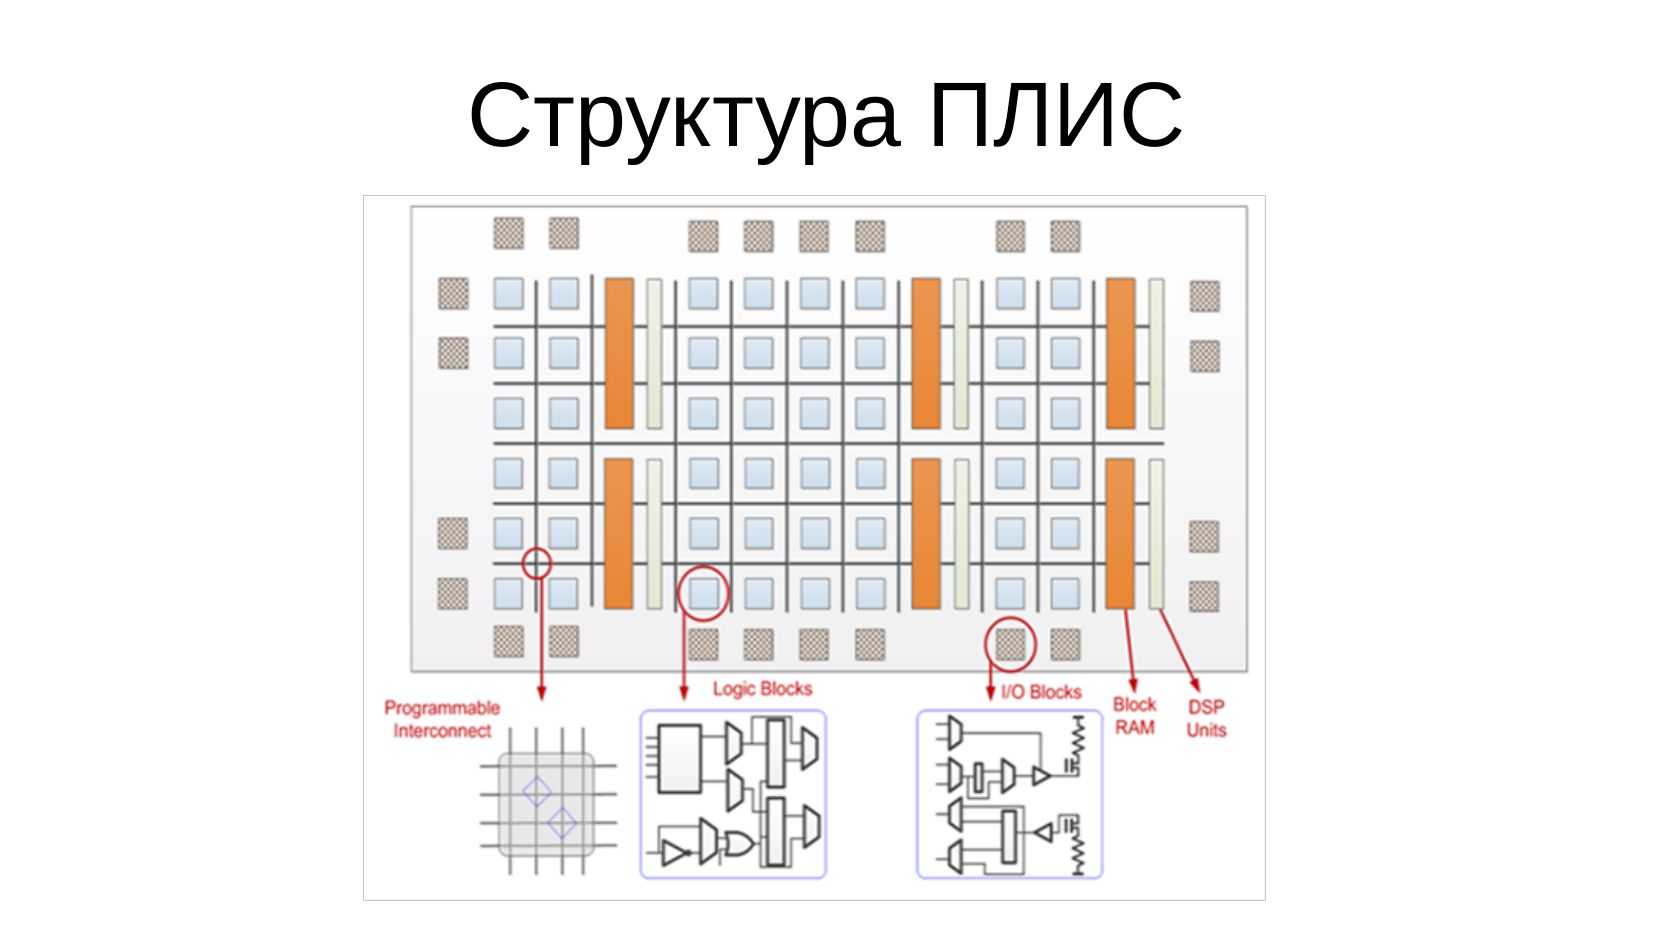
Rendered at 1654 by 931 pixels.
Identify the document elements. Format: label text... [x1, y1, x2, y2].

title Структура ПЛИС [82, 37, 1571, 193]
picture [360, 192, 1267, 902]
